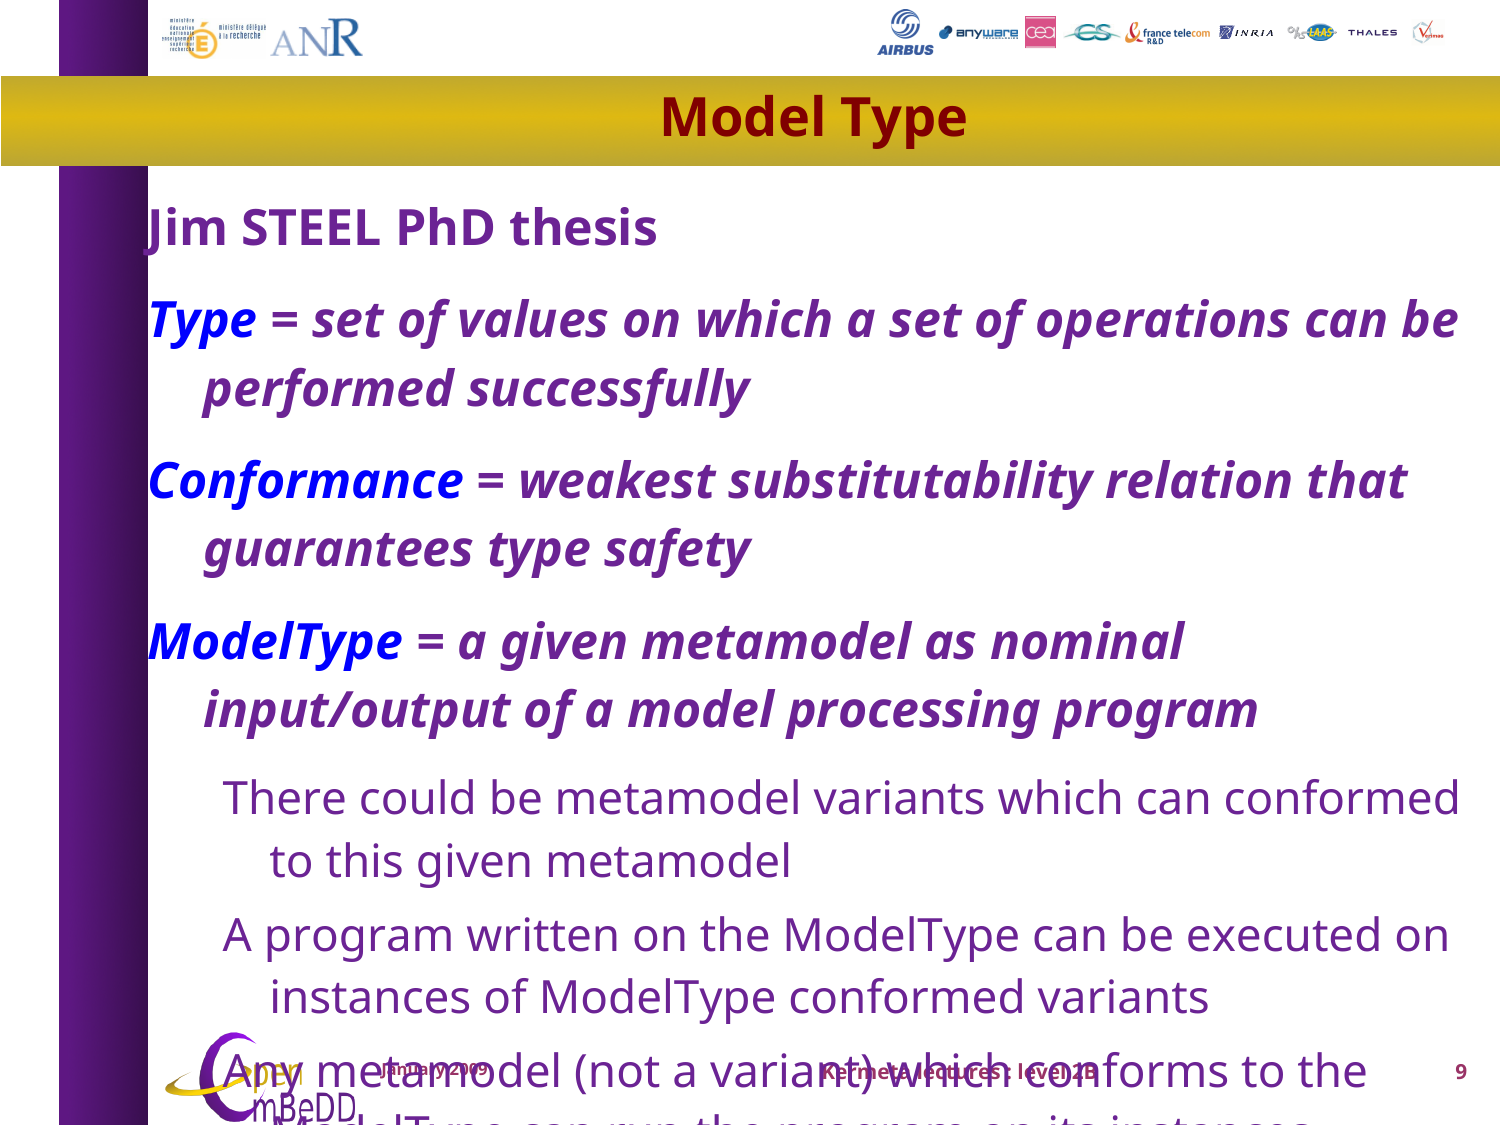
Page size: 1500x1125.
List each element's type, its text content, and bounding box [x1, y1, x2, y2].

picture [1, 0, 1500, 1125]
picture [877, 9, 1445, 55]
picture [162, 18, 266, 59]
list Jim STEEL PhD thesis Type = set of values on which a set of operations can be performed successfully Conformance = weakest substitutability relation that guarantees type safety ModelType = a given metamodel as nominal input/output of a model processing program There could be metamodel variants which can conformed to this given metamodel A program written on the ModelType can be executed on instances of ModelType conformed variants Any metamodel (not a variant) which conforms to the ModelType can run the program on its instances [147, 191, 1488, 1038]
picture [165, 1038, 355, 1122]
title Model Type [147, 66, 1481, 164]
picture [270, 18, 363, 57]
